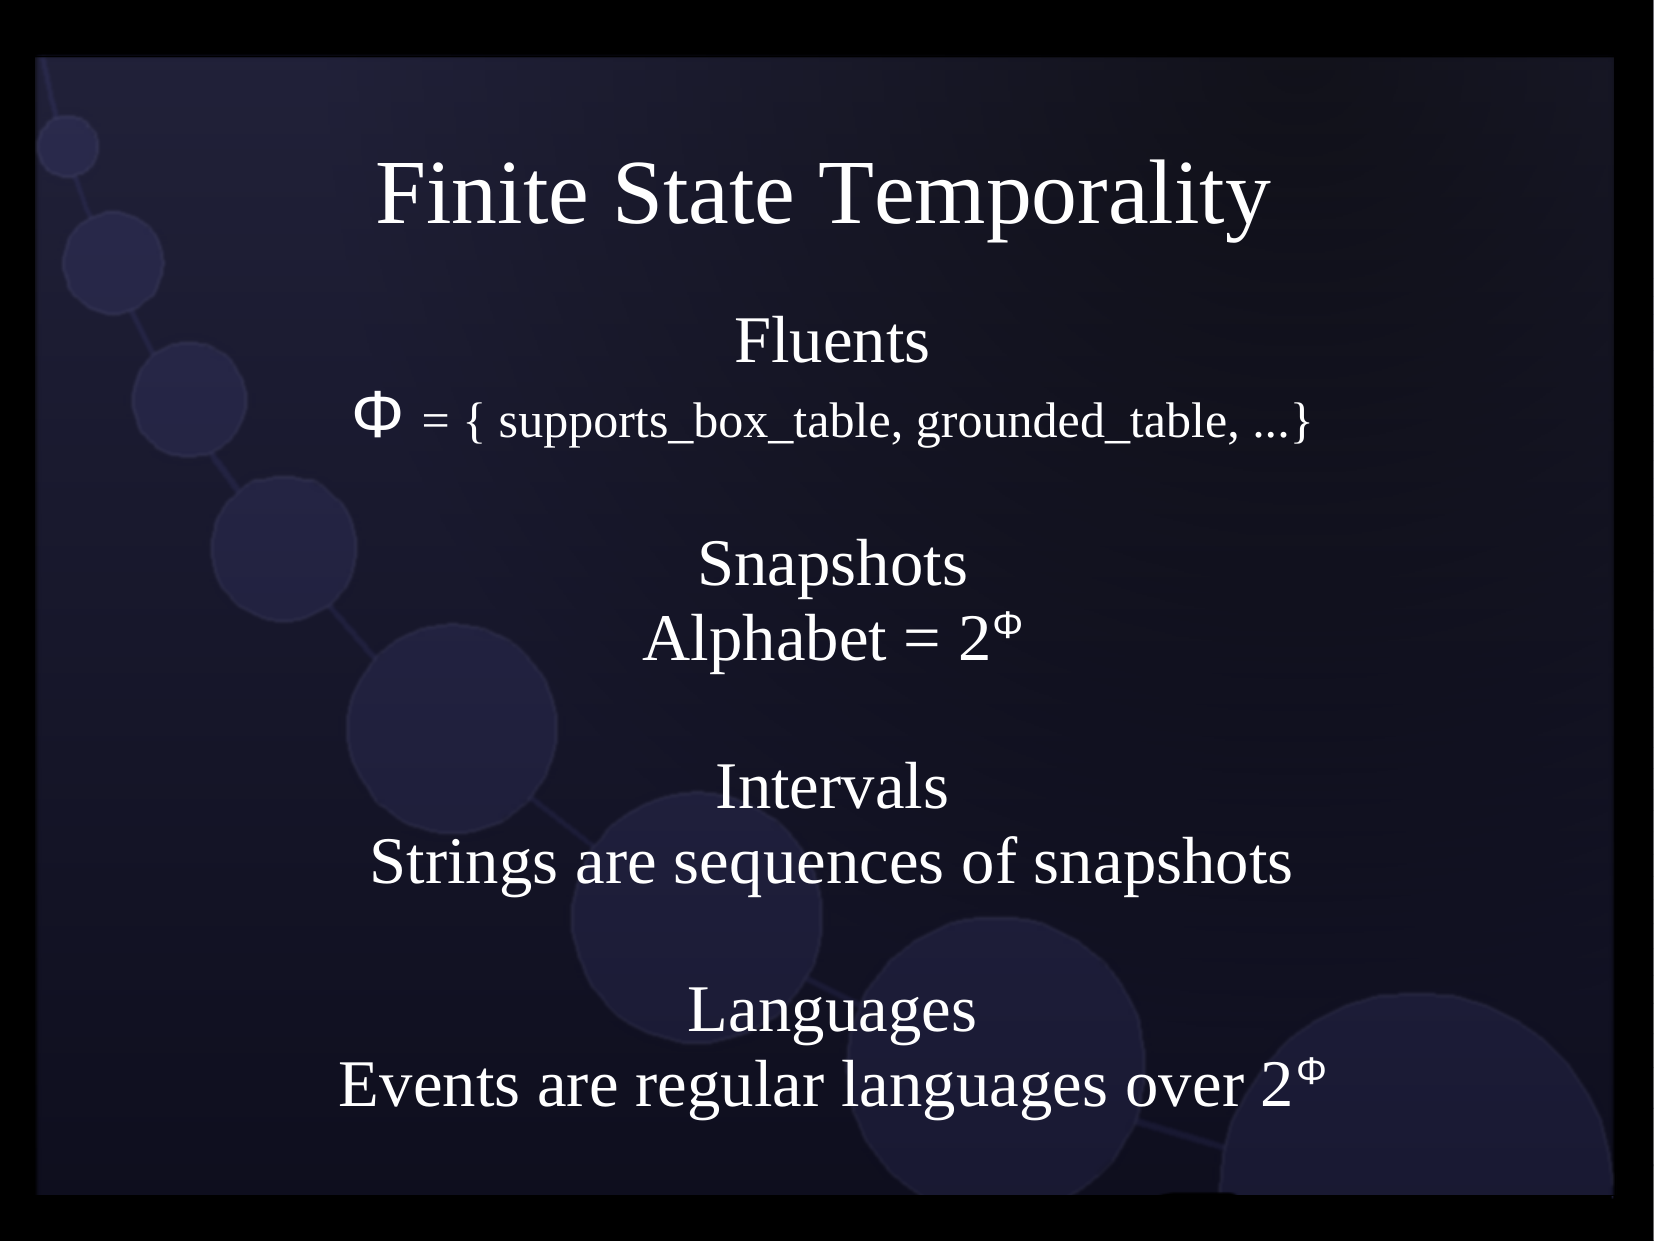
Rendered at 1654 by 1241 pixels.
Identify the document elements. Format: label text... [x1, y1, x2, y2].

title Finite State Temporality [118, 88, 1531, 296]
picture [0, 0, 1654, 1241]
subtitle Fluents Φ = { supports_box_table, grounded_table, ...} Snapshots Alphabet = 2Φ Intervals Strings are sequences of snapshots Languages Events are regular languages over 2Φ [109, 281, 1522, 1217]
